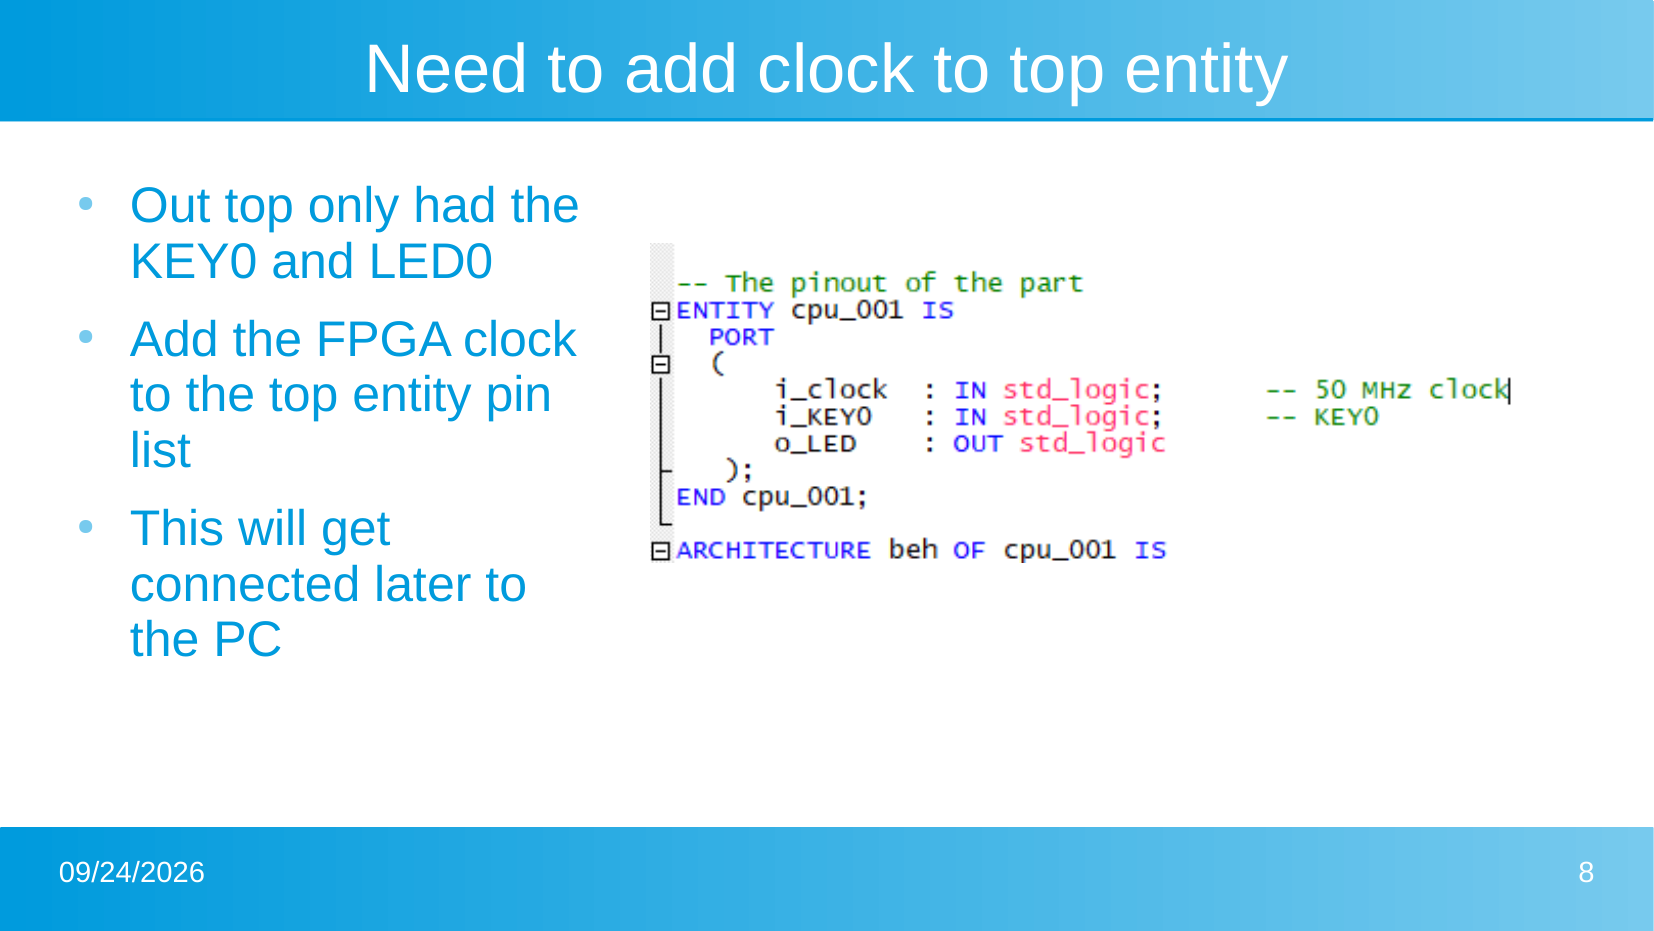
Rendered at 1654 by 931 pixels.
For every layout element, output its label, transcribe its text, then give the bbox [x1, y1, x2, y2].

list Out top only had the KEY0 and LED0 Add the FPGA clock to the top entity pin list This will get connected later to the PC [59, 177, 601, 768]
title Need to add clock to top entity [59, 29, 1595, 108]
picture [650, 243, 1613, 563]
